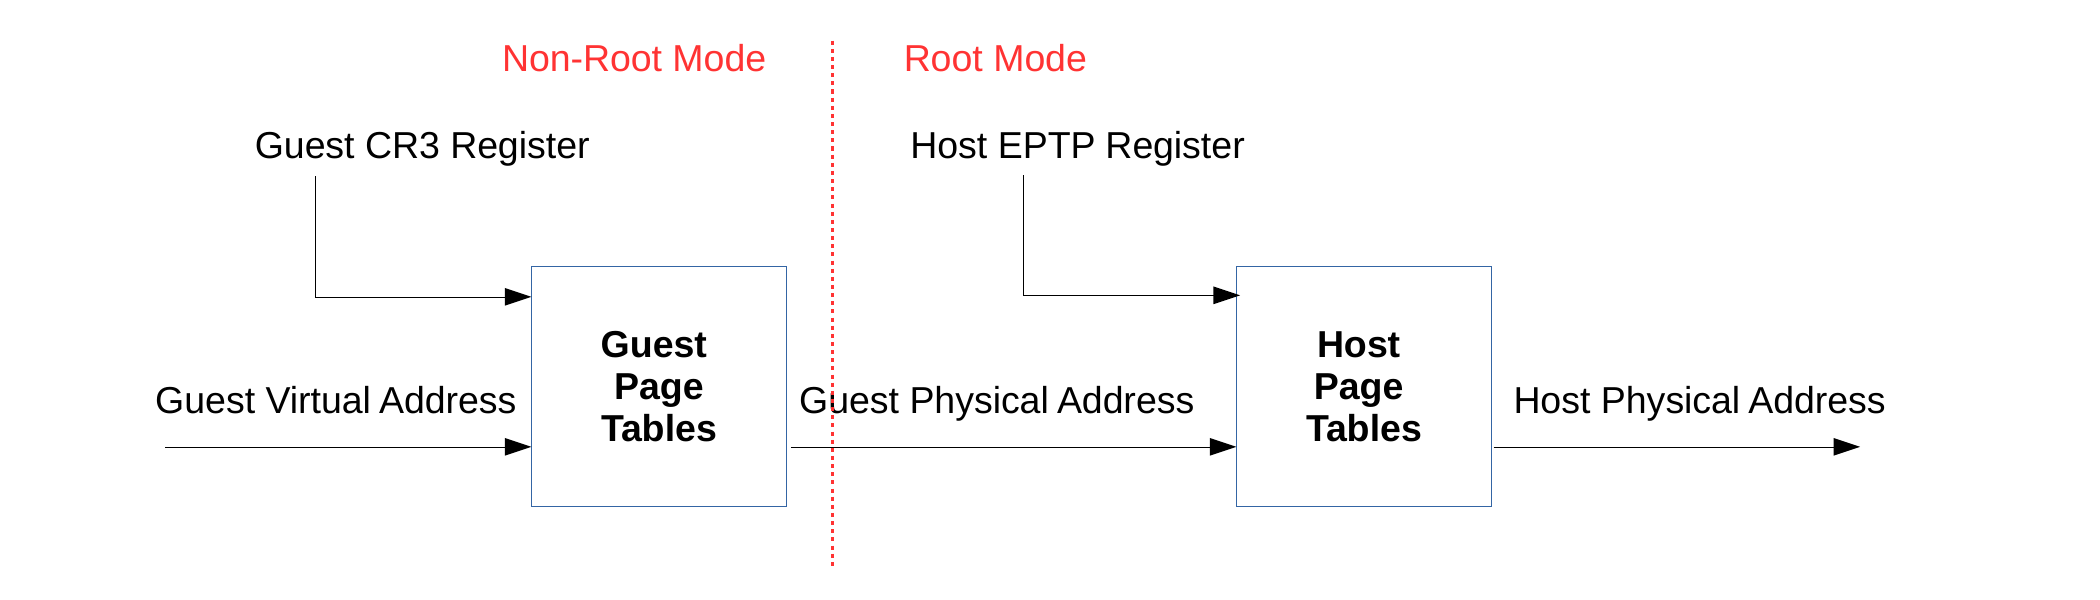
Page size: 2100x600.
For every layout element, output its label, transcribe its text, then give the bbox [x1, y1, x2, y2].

text_box Host EPTP Register [895, 116, 1260, 174]
text_box Host Page Tables [1236, 266, 1492, 507]
text_box Host Physical Address [1498, 371, 1901, 429]
text_box Guest Page Tables [531, 266, 787, 507]
text_box Non-Root Mode [487, 29, 781, 87]
text_box Guest CR3 Register [240, 116, 605, 174]
text_box Root Mode [888, 29, 1102, 87]
text_box Guest Virtual Address [140, 371, 532, 429]
text_box Guest Physical Address [784, 371, 1210, 429]
